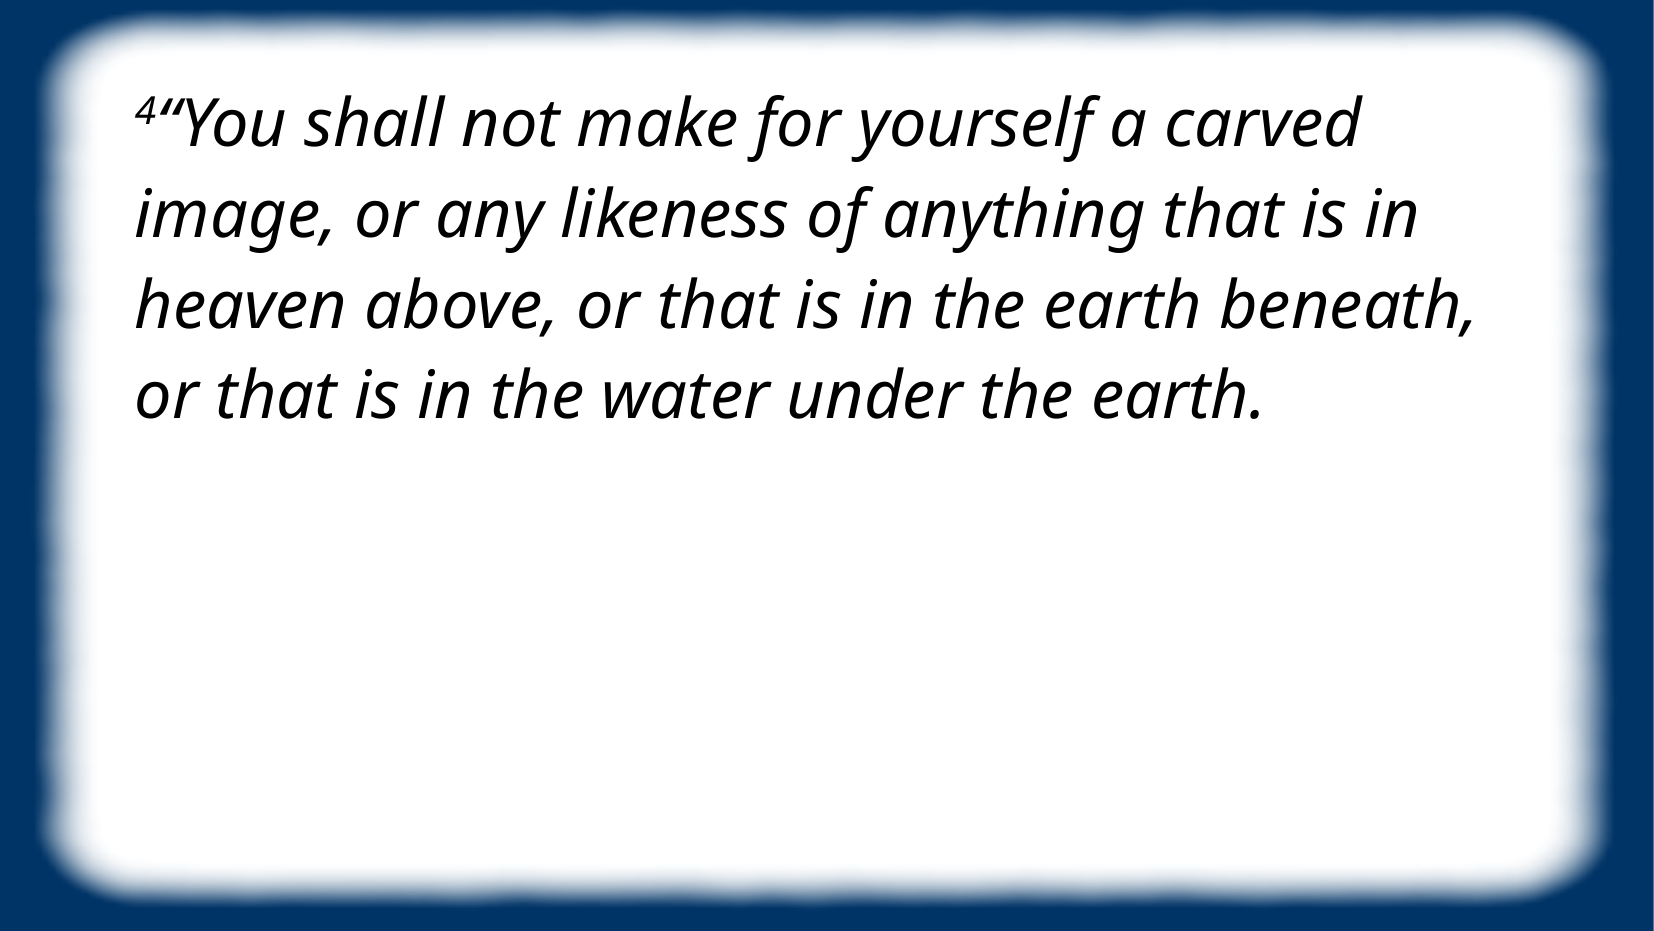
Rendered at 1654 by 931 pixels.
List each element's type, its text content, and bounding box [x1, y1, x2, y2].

picture [0, 0, 1654, 931]
text_box 4“You shall not make for yourself a carved image, or any likeness of anything that is in heaven above, or that is in the earth beneath, or that is in the water under the earth. [120, 68, 1531, 511]
